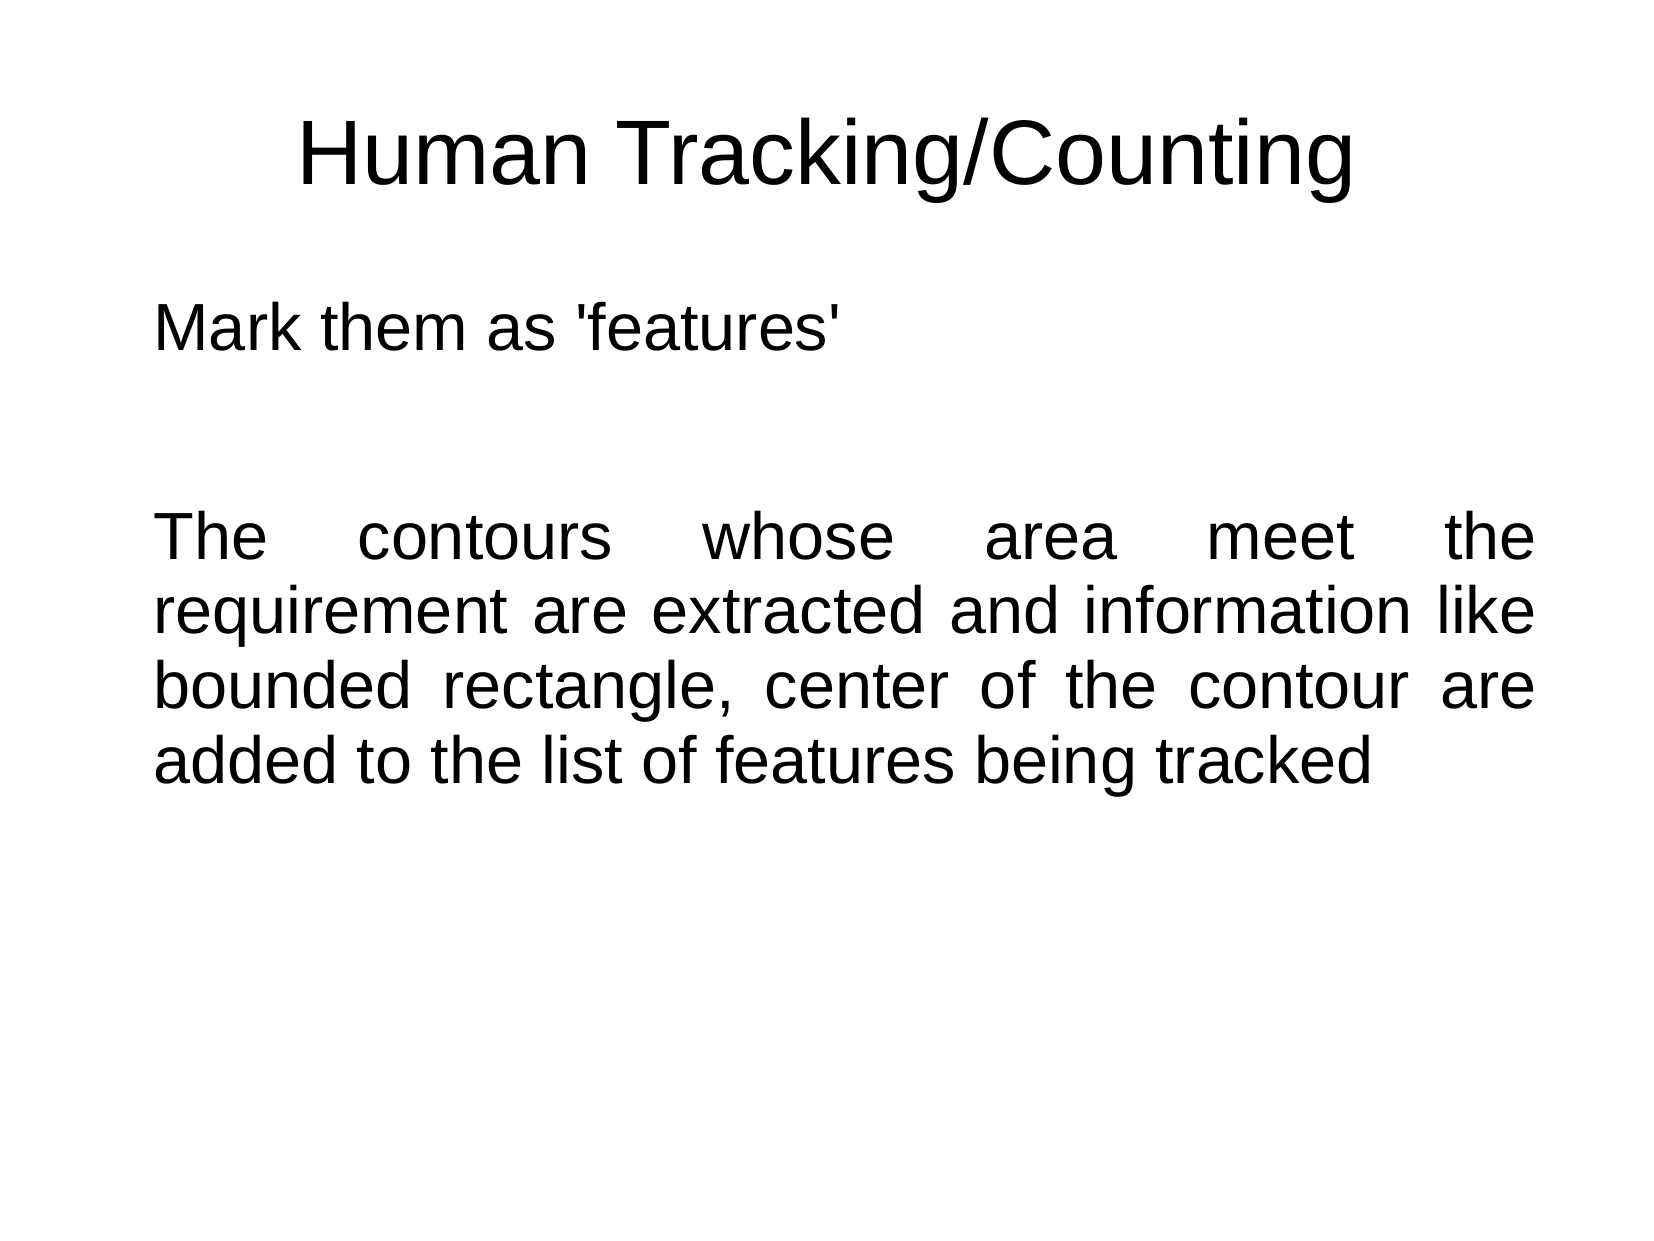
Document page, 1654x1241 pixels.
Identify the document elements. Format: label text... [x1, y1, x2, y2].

list Mark them as 'features' The contours whose area meet the requirement are extracted and information like bounded rectangle, center of the contour are added to the list of features being tracked [82, 290, 1538, 1010]
title Human Tracking/Counting [82, 49, 1571, 257]
